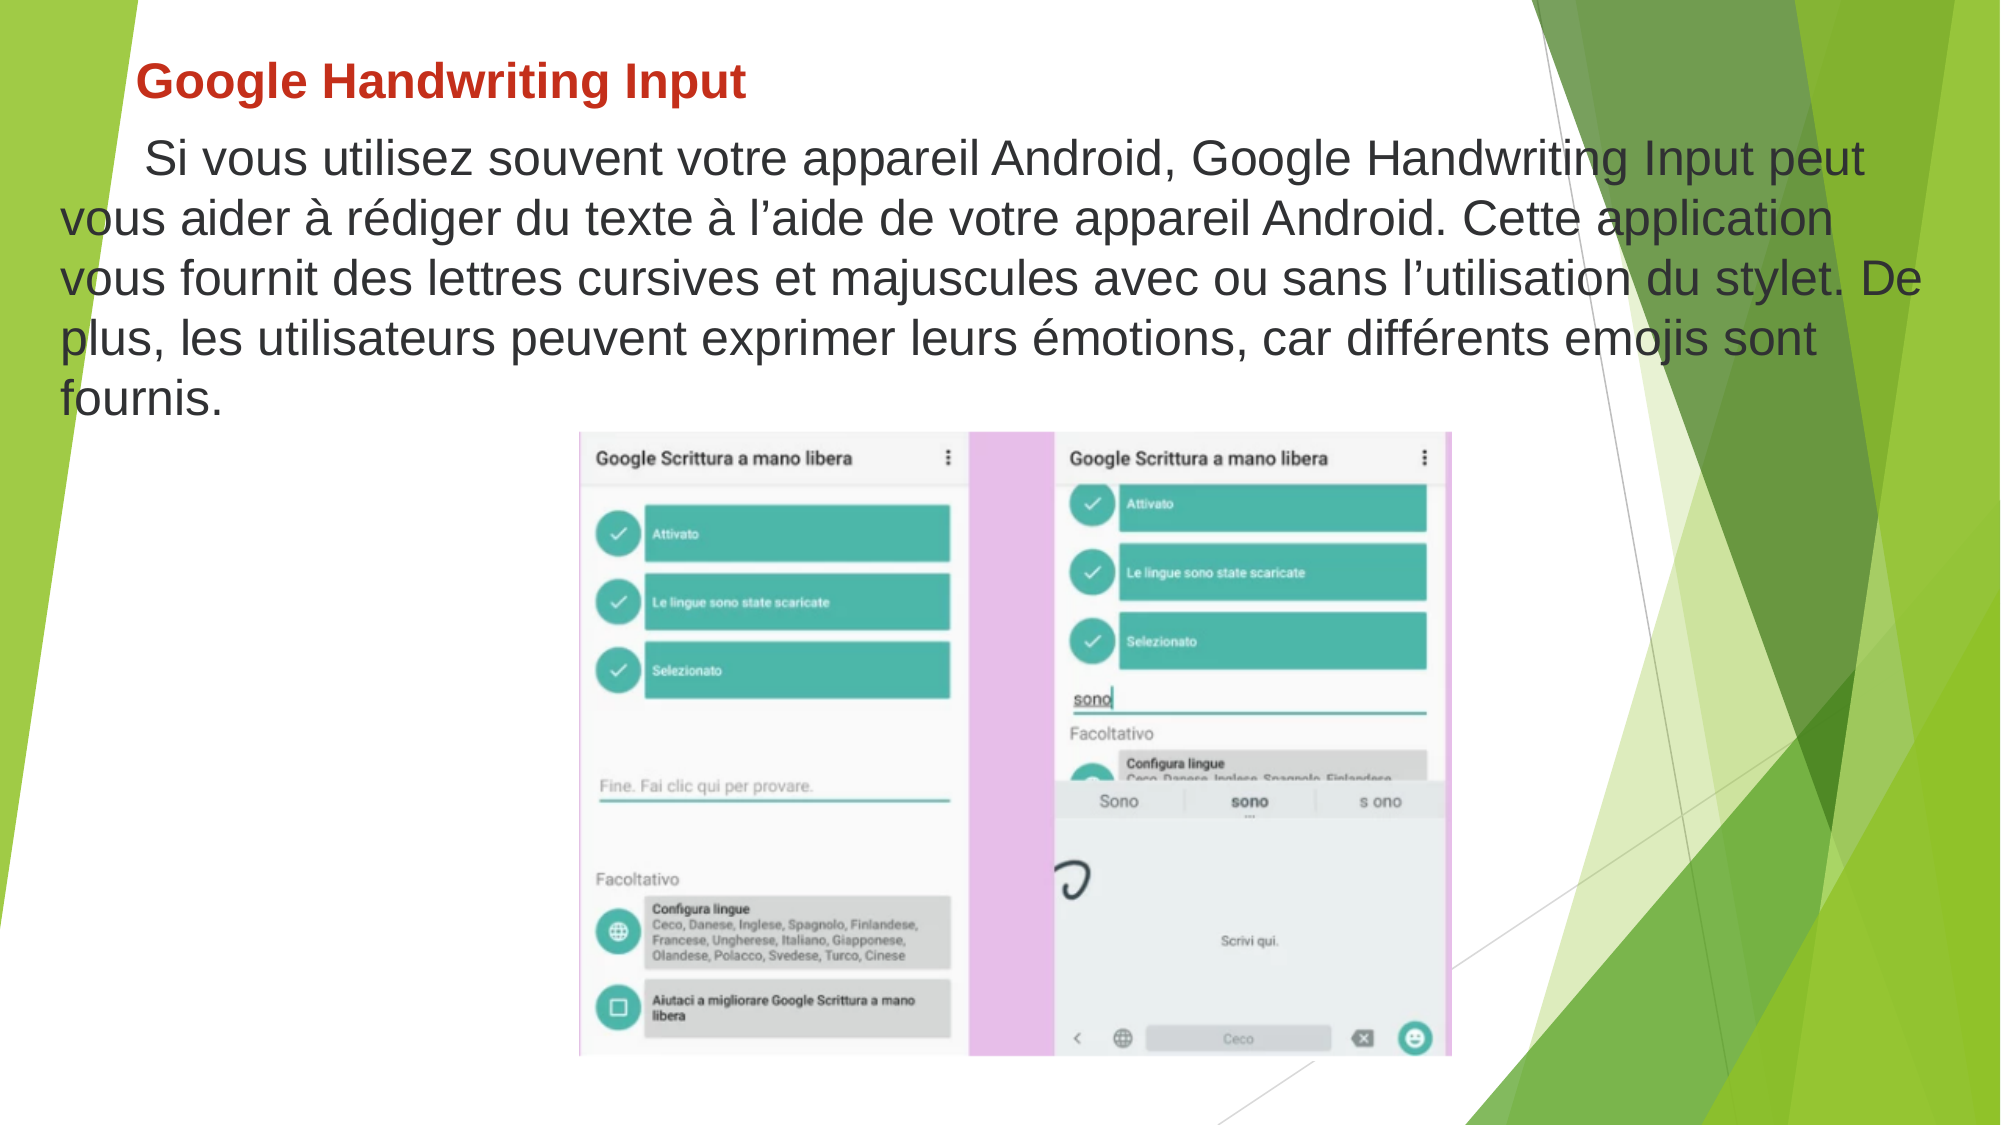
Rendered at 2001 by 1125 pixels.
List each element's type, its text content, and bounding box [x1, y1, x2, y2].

picture [579, 429, 1452, 1061]
subtitle Google Handwriting Input Si vous utilisez souvent votre appareil Android, Google Handwriting Input peut vous aider à rédiger du texte à l’aide de votre appareil Android. Cette application vous fournit des lettres cursives et majuscules avec ou sans l’utilisation du stylet. De plus, les utilisateurs peuvent exprimer leurs émotions, car différents emojis sont fournis. [45, 41, 1964, 1105]
